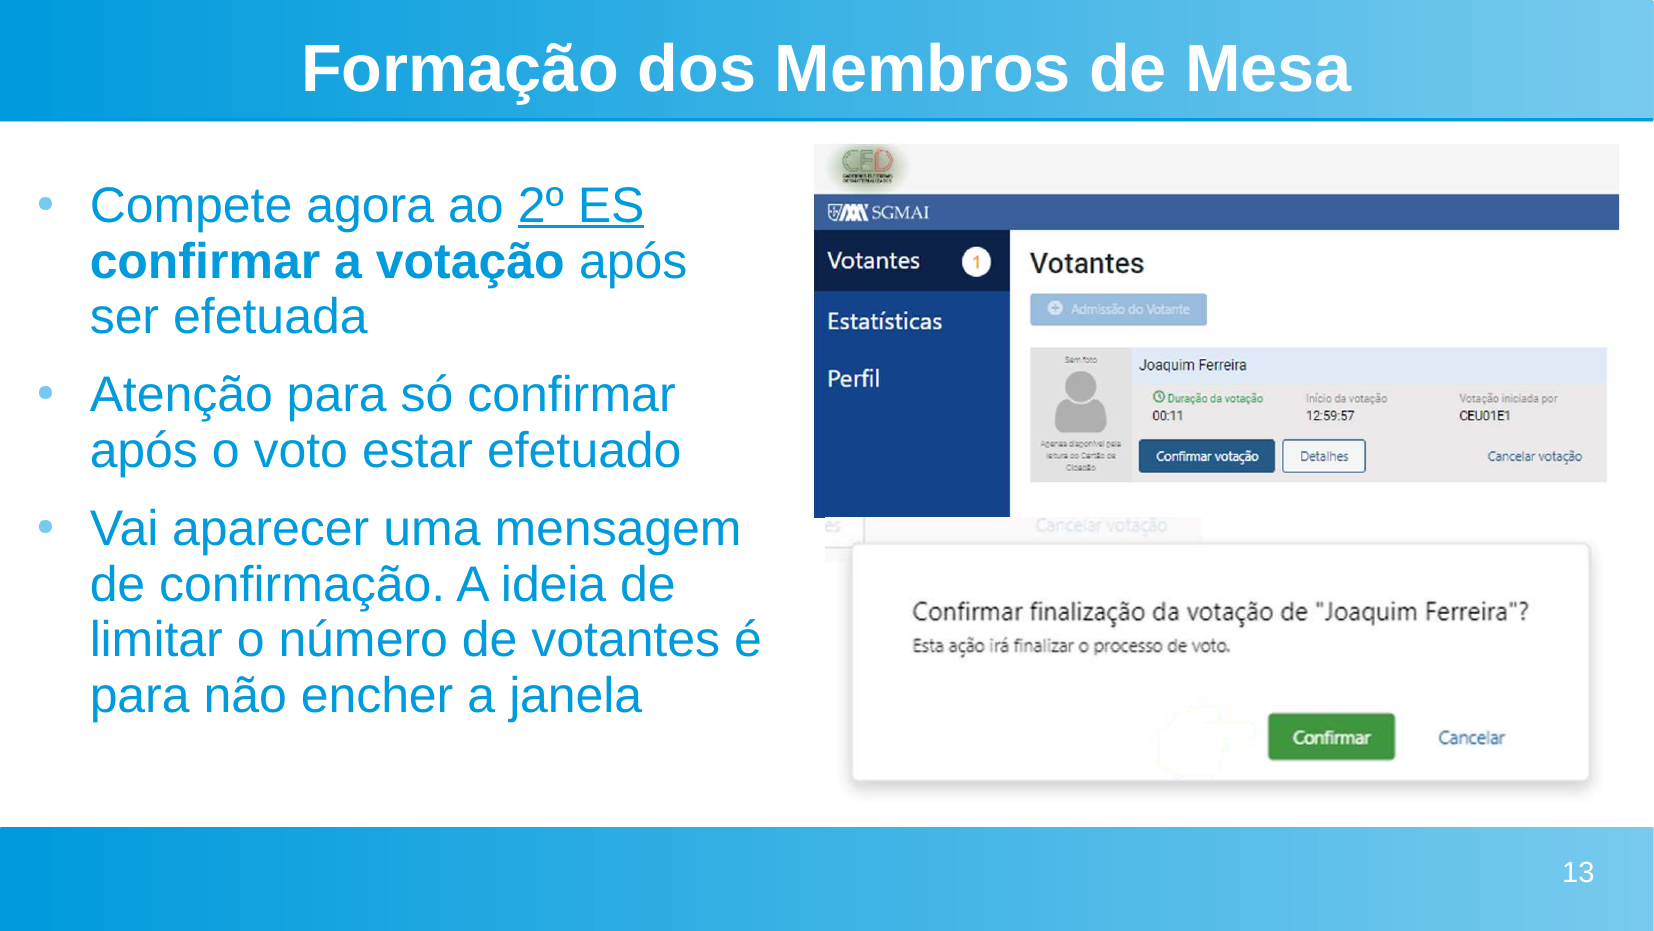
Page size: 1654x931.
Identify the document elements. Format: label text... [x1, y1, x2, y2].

list Compete agora ao 2º ES confirmar a votação após ser efetuada Atenção para só confirmar após o voto estar efetuado Vai aparecer uma mensagem de confirmação. A ideia de limitar o número de votantes é para não encher a janela [19, 177, 769, 768]
title Formação dos Membros de Mesa [59, 29, 1595, 108]
picture [812, 142, 1620, 810]
